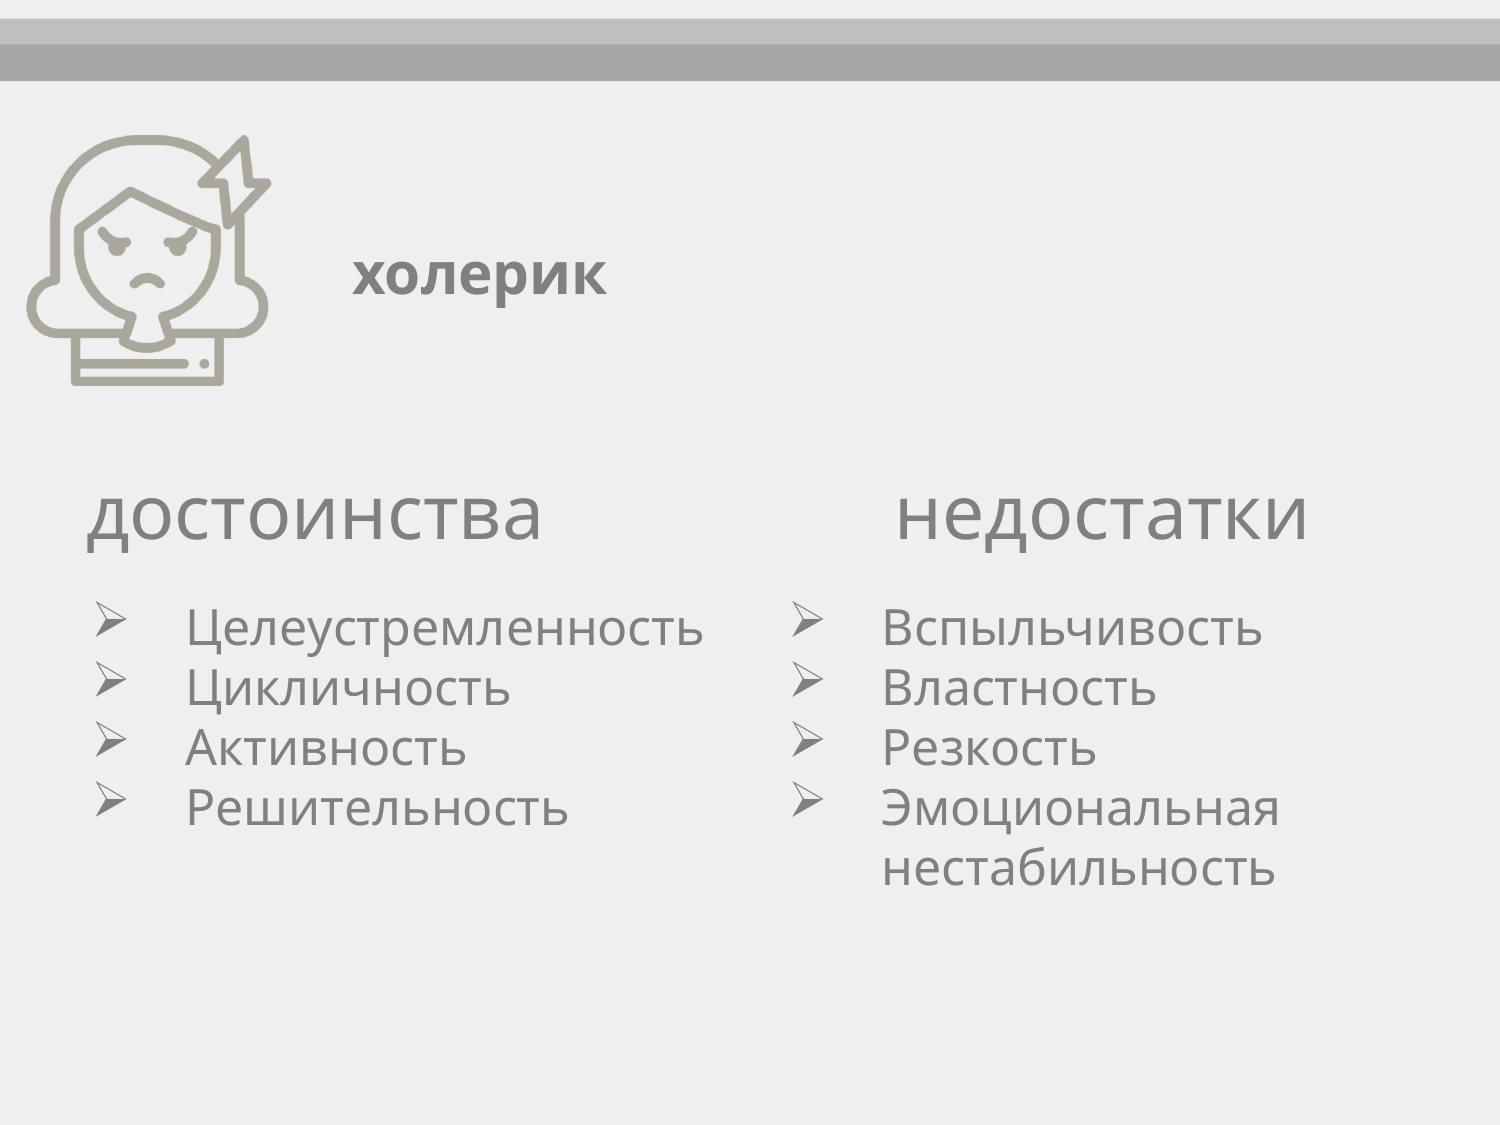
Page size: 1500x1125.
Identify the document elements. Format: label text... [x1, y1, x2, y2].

text_box [0, 18, 1500, 82]
text_box Целеустремленность Цикличность Активность Решительность [76, 588, 752, 843]
text_box достоинства [71, 457, 640, 562]
text_box Вспыльчивость Властность Резкость Эмоциональная нестабильность [773, 588, 1449, 903]
picture [23, 135, 274, 386]
text_box холерик [337, 228, 640, 314]
text_box недостатки [879, 457, 1449, 562]
